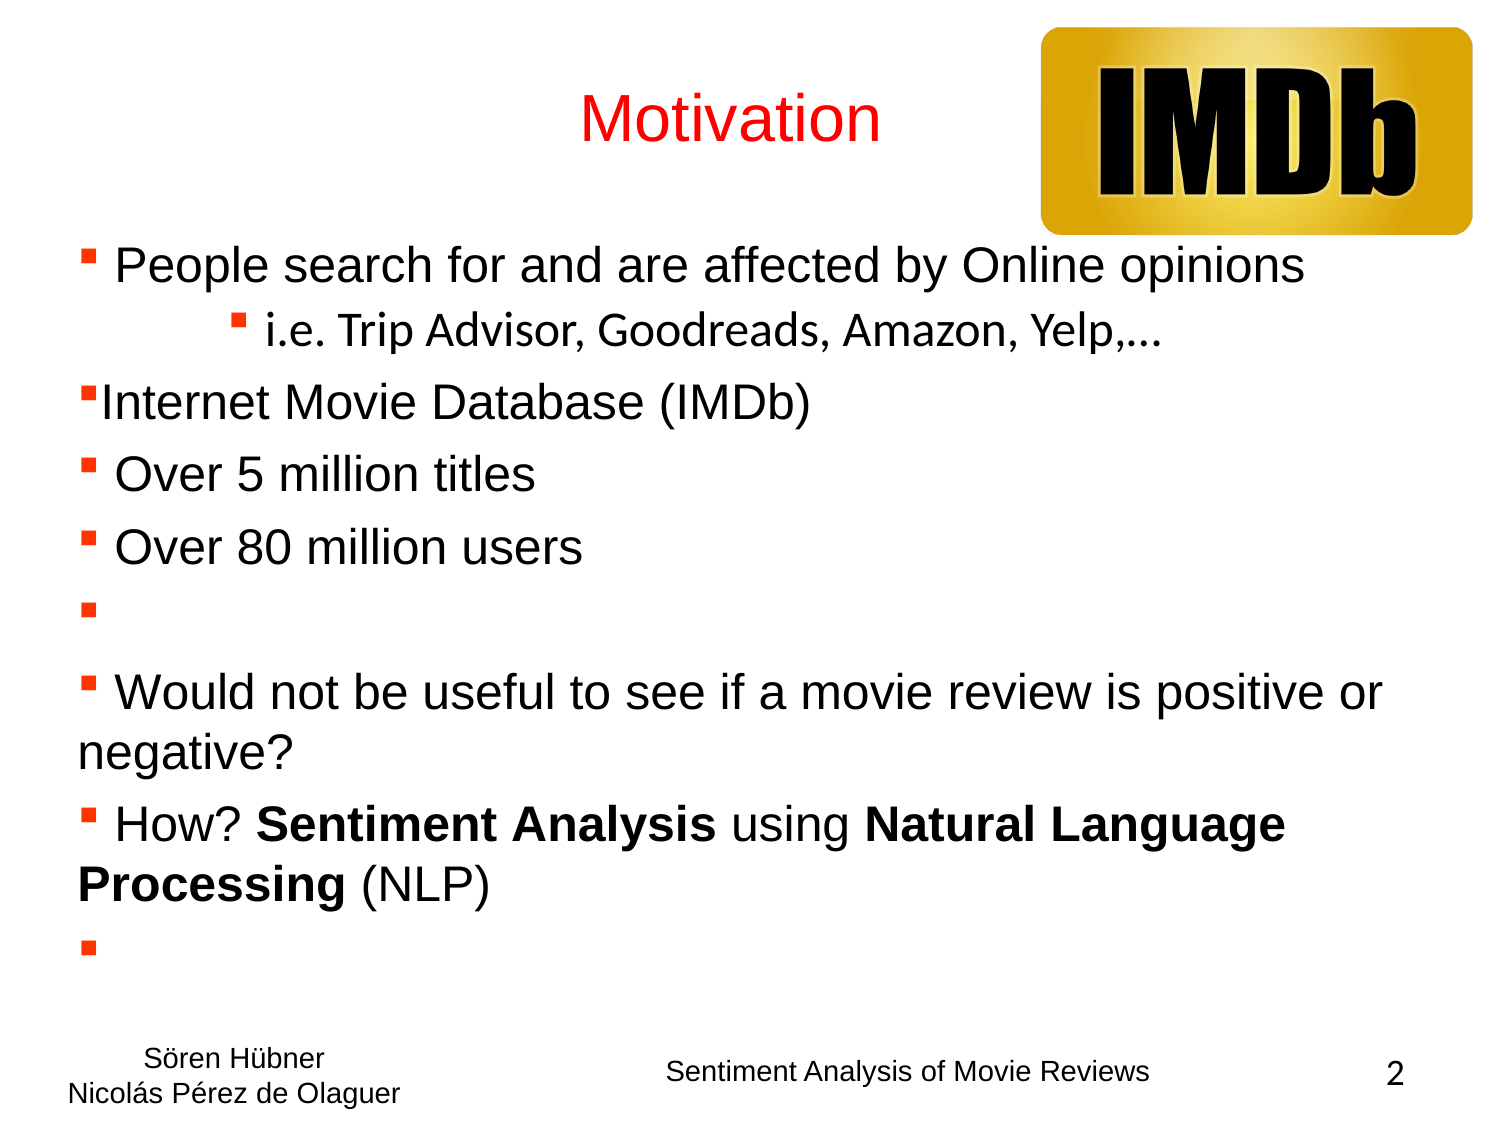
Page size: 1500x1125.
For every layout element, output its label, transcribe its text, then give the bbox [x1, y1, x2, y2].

text_box Sören Hübner Nicolás Pérez de Olaguer [23, 1031, 446, 1110]
title Motivation [24, 24, 1038, 163]
list People search for and are affected by Online opinions i.e. Trip Advisor, Goodreads, Amazon, Yelp,… Internet Movie Database (IMDb) Over 5 million titles Over 80 million users Would not be useful to see if a movie review is positive or negative? How? Sentiment Analysis using Natural Language Processing (NLP) [62, 224, 1475, 1025]
picture [1038, 24, 1475, 238]
text_box Sentiment Analysis of Movie Reviews [468, 1031, 1348, 1110]
text_box 2 [1371, 1031, 1481, 1110]
